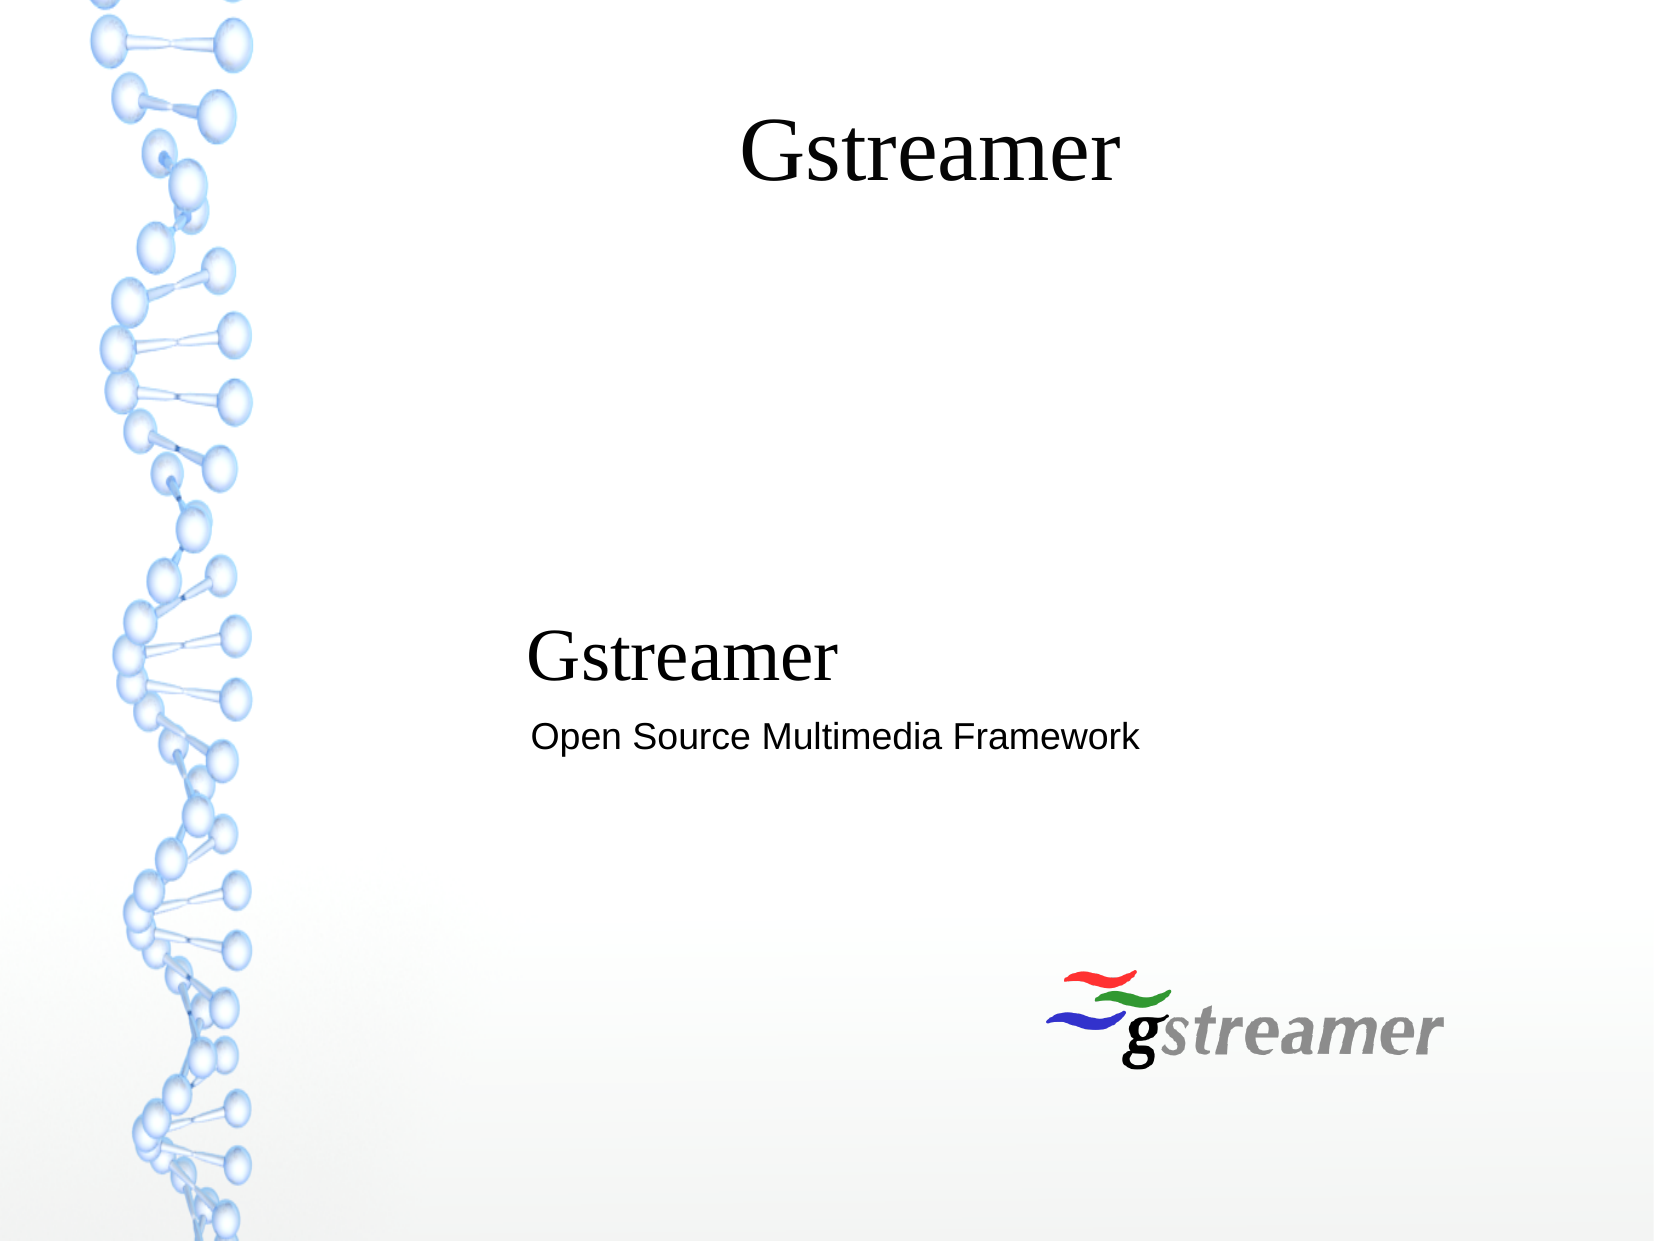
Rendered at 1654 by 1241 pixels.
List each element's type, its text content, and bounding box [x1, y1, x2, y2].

picture [0, 0, 1654, 1241]
subtitle Gstreamer [82, 295, 1284, 1015]
text_box Open Source Multimedia Framework [515, 708, 1156, 766]
title Gstreamer [265, 47, 1595, 252]
